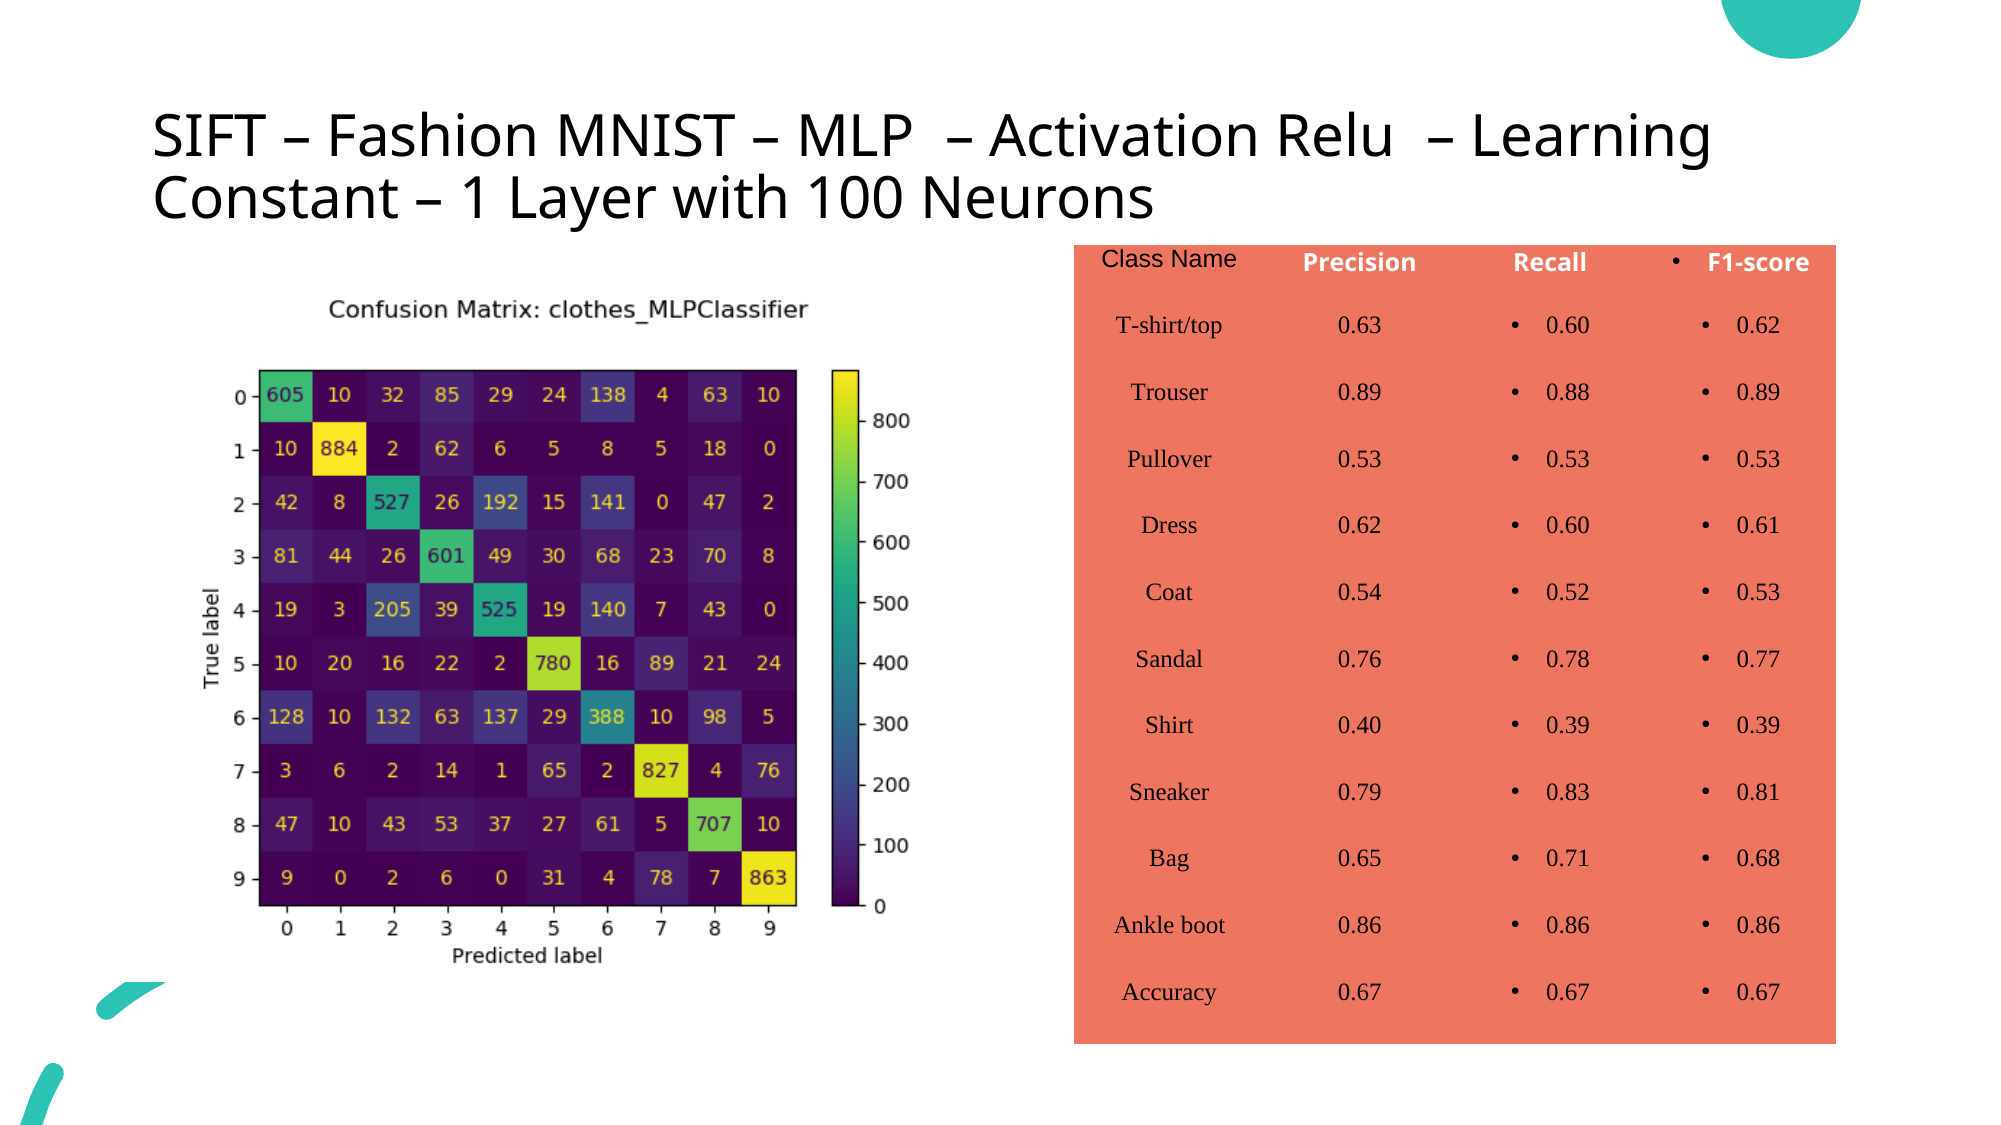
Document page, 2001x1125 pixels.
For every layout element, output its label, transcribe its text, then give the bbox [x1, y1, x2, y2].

table_cell 0.71 [1455, 845, 1646, 911]
table_cell 0.89 [1265, 378, 1455, 445]
table_cell Trouser​ [1074, 378, 1265, 445]
table_cell 0.67 [1646, 978, 1836, 1044]
table_cell 0.67 [1455, 978, 1646, 1044]
table_cell 0.86 [1646, 911, 1836, 978]
table_header ​Class Name [1074, 245, 1265, 312]
table_cell 0.81 [1646, 778, 1836, 845]
table_cell 0.53 [1646, 578, 1836, 645]
table_cell 0.60 [1455, 312, 1646, 378]
table_cell 0.88 [1455, 378, 1646, 445]
table_cell Pullover​ [1074, 445, 1265, 512]
table_cell 0.76 [1265, 645, 1455, 711]
table_cell 0.68 [1646, 845, 1836, 911]
table_header Precision [1265, 245, 1455, 312]
table_cell 0.63 [1265, 312, 1455, 378]
table_cell 0.40 [1265, 711, 1455, 778]
table_cell Bag​ [1074, 845, 1265, 911]
table_cell Coat​ [1074, 578, 1265, 645]
table_cell Sandal​ [1074, 645, 1265, 711]
table_cell 0.61 [1646, 512, 1836, 578]
table_cell 0.60 [1455, 512, 1646, 578]
table_cell Sneaker​ [1074, 778, 1265, 845]
table_header F1-score [1646, 245, 1836, 312]
table_cell Ankle boot [1074, 911, 1265, 978]
title SIFT – Fashion MNIST – MLP – Activation Relu – Learning Constant – 1 Layer with 100 Neurons [137, 59, 1863, 278]
table_cell 0.65 [1265, 845, 1455, 911]
table_cell 0.86 [1455, 911, 1646, 978]
table_header Recall [1455, 245, 1646, 312]
table_cell 0.62 [1646, 312, 1836, 378]
table_cell 0.54 [1265, 578, 1455, 645]
table_cell 0.79 [1265, 778, 1455, 845]
table_cell 0.52 [1455, 578, 1646, 645]
table_cell Accuracy​ [1074, 978, 1265, 1044]
table_cell 0.53 [1265, 445, 1455, 512]
table_cell 0.86 [1265, 911, 1455, 978]
table_cell 0.83 [1455, 778, 1646, 845]
table_cell 0.53 [1455, 445, 1646, 512]
table_cell 0.39 [1455, 711, 1646, 778]
table_cell 0.62 [1265, 512, 1455, 578]
table_cell T-shirt/top​ [1074, 312, 1265, 378]
table_cell Dress​ [1074, 512, 1265, 578]
table_cell 0.89 [1646, 378, 1836, 445]
table_cell 0.67 [1265, 978, 1455, 1044]
table_cell Shirt​ [1074, 711, 1265, 778]
table_cell 0.78 [1455, 645, 1646, 711]
table_cell 0.77 [1646, 645, 1836, 711]
table_cell 0.53 [1646, 445, 1836, 512]
table_cell 0.39 [1646, 711, 1836, 778]
picture [104, 286, 1032, 982]
